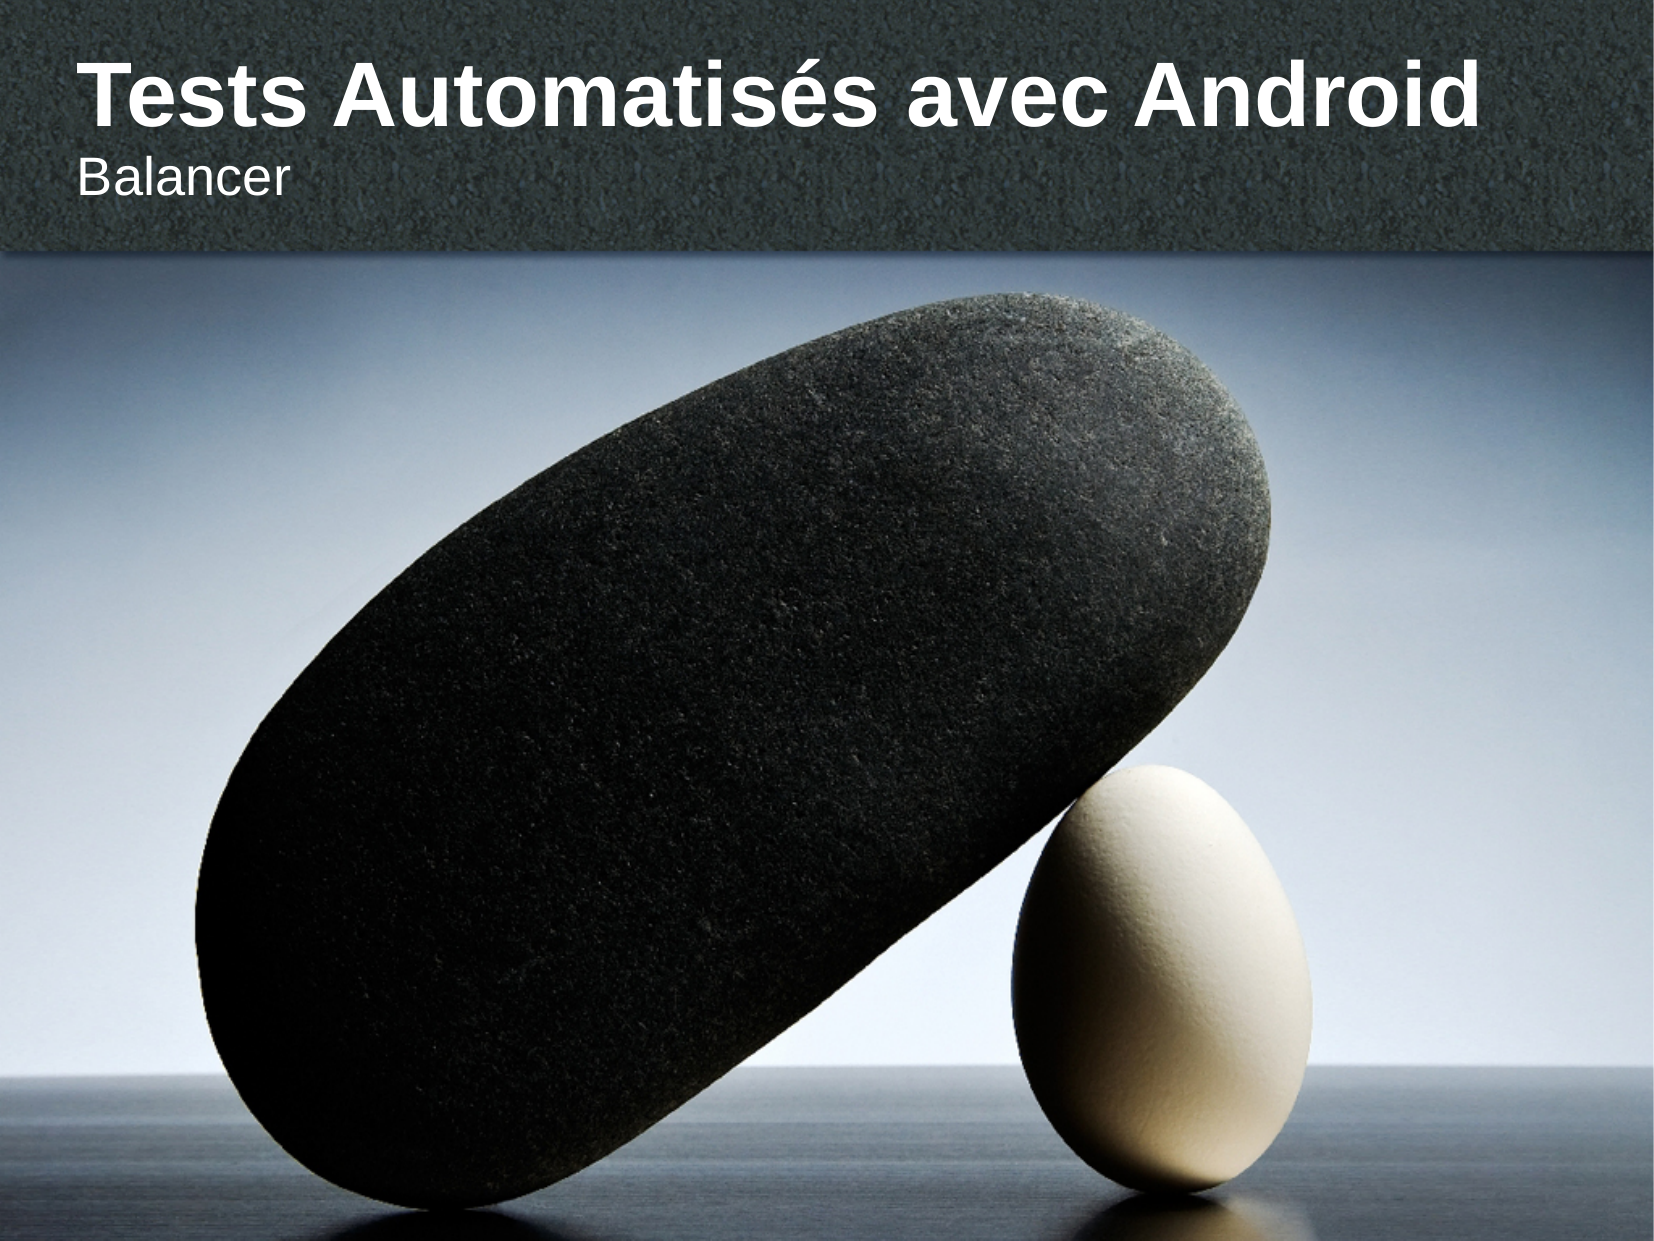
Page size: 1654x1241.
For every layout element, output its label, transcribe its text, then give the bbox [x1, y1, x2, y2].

picture [0, 0, 1654, 1241]
title Tests Automatisés avec Android Balancer [76, 0, 1565, 207]
